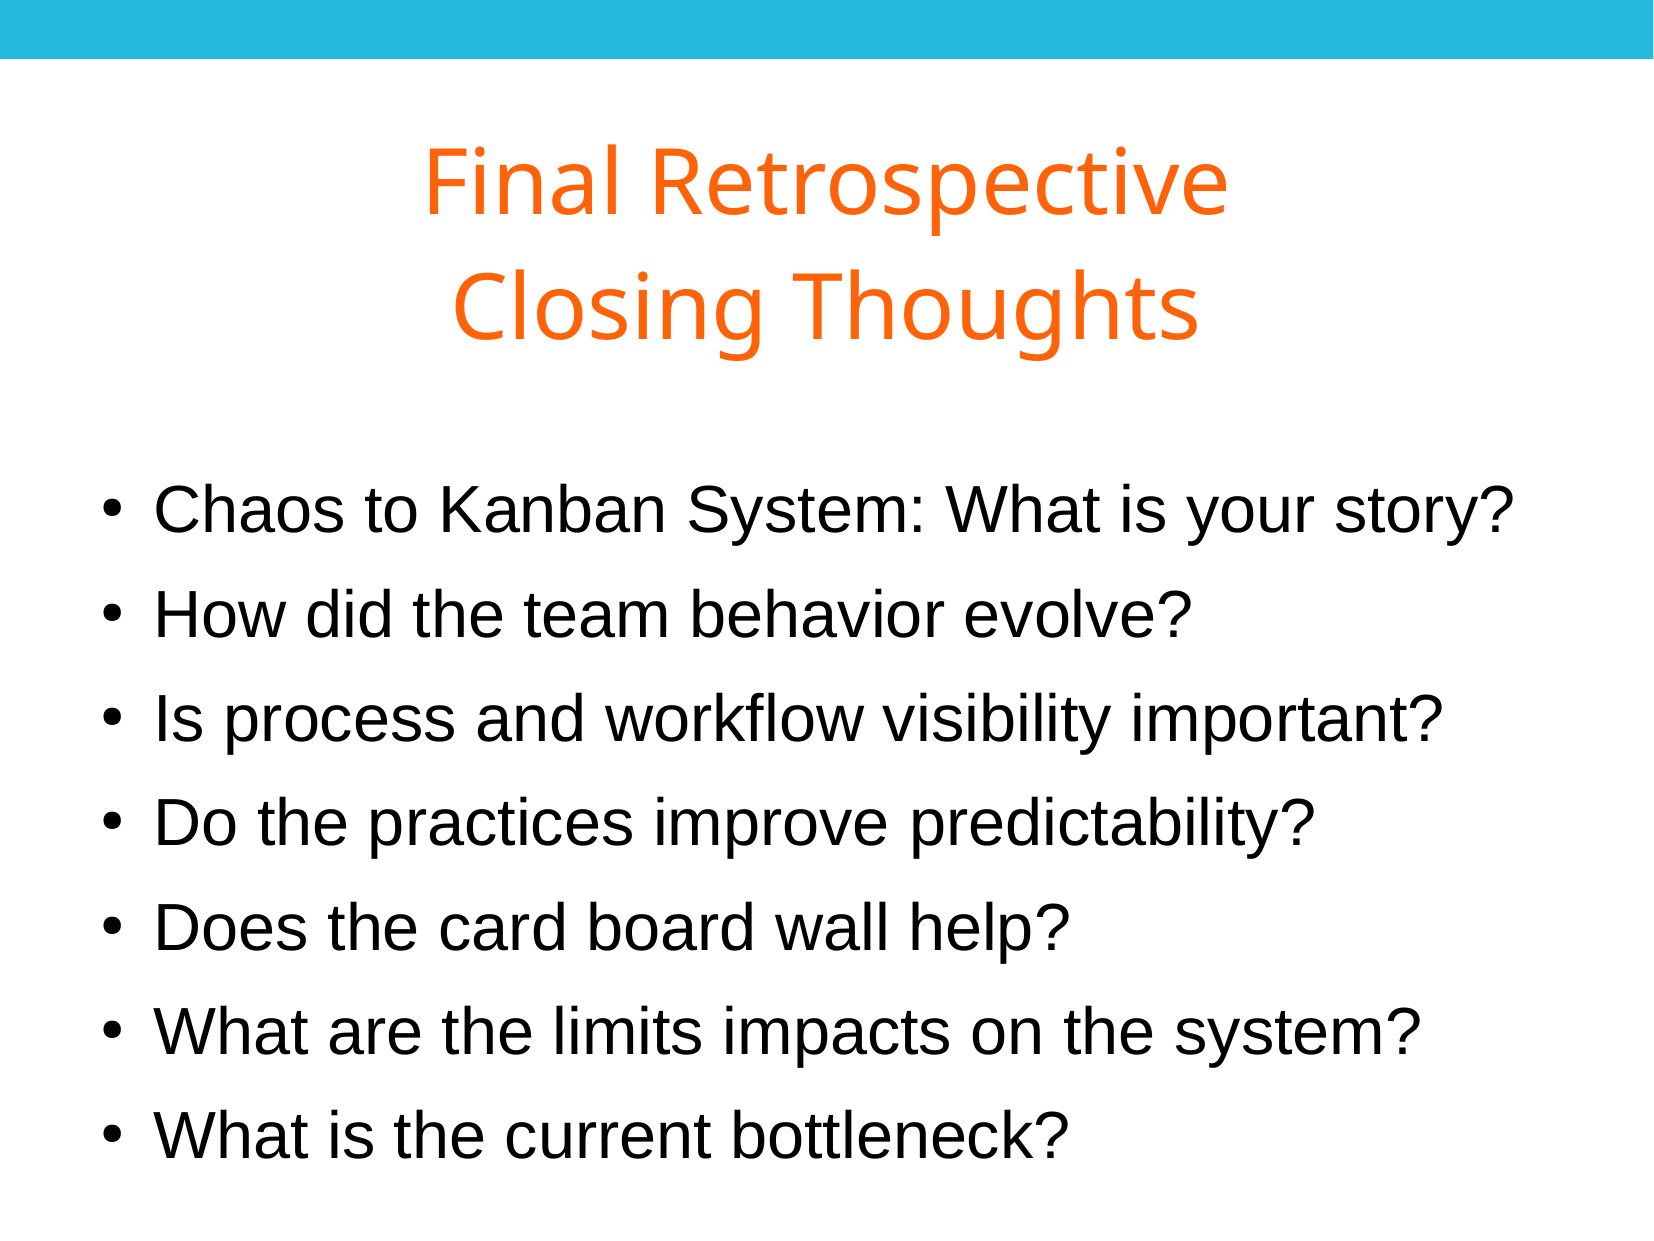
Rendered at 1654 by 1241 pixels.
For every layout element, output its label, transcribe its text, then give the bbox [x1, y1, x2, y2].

title Final Retrospective Closing Thoughts [82, 136, 1571, 347]
list Chaos to Kanban System: What is your story? How did the team behavior evolve? Is process and workflow visibility important? Do the practices improve predictability? Does the card board wall help? What are the limits impacts on the system? What is the current bottleneck? [82, 472, 1625, 1182]
